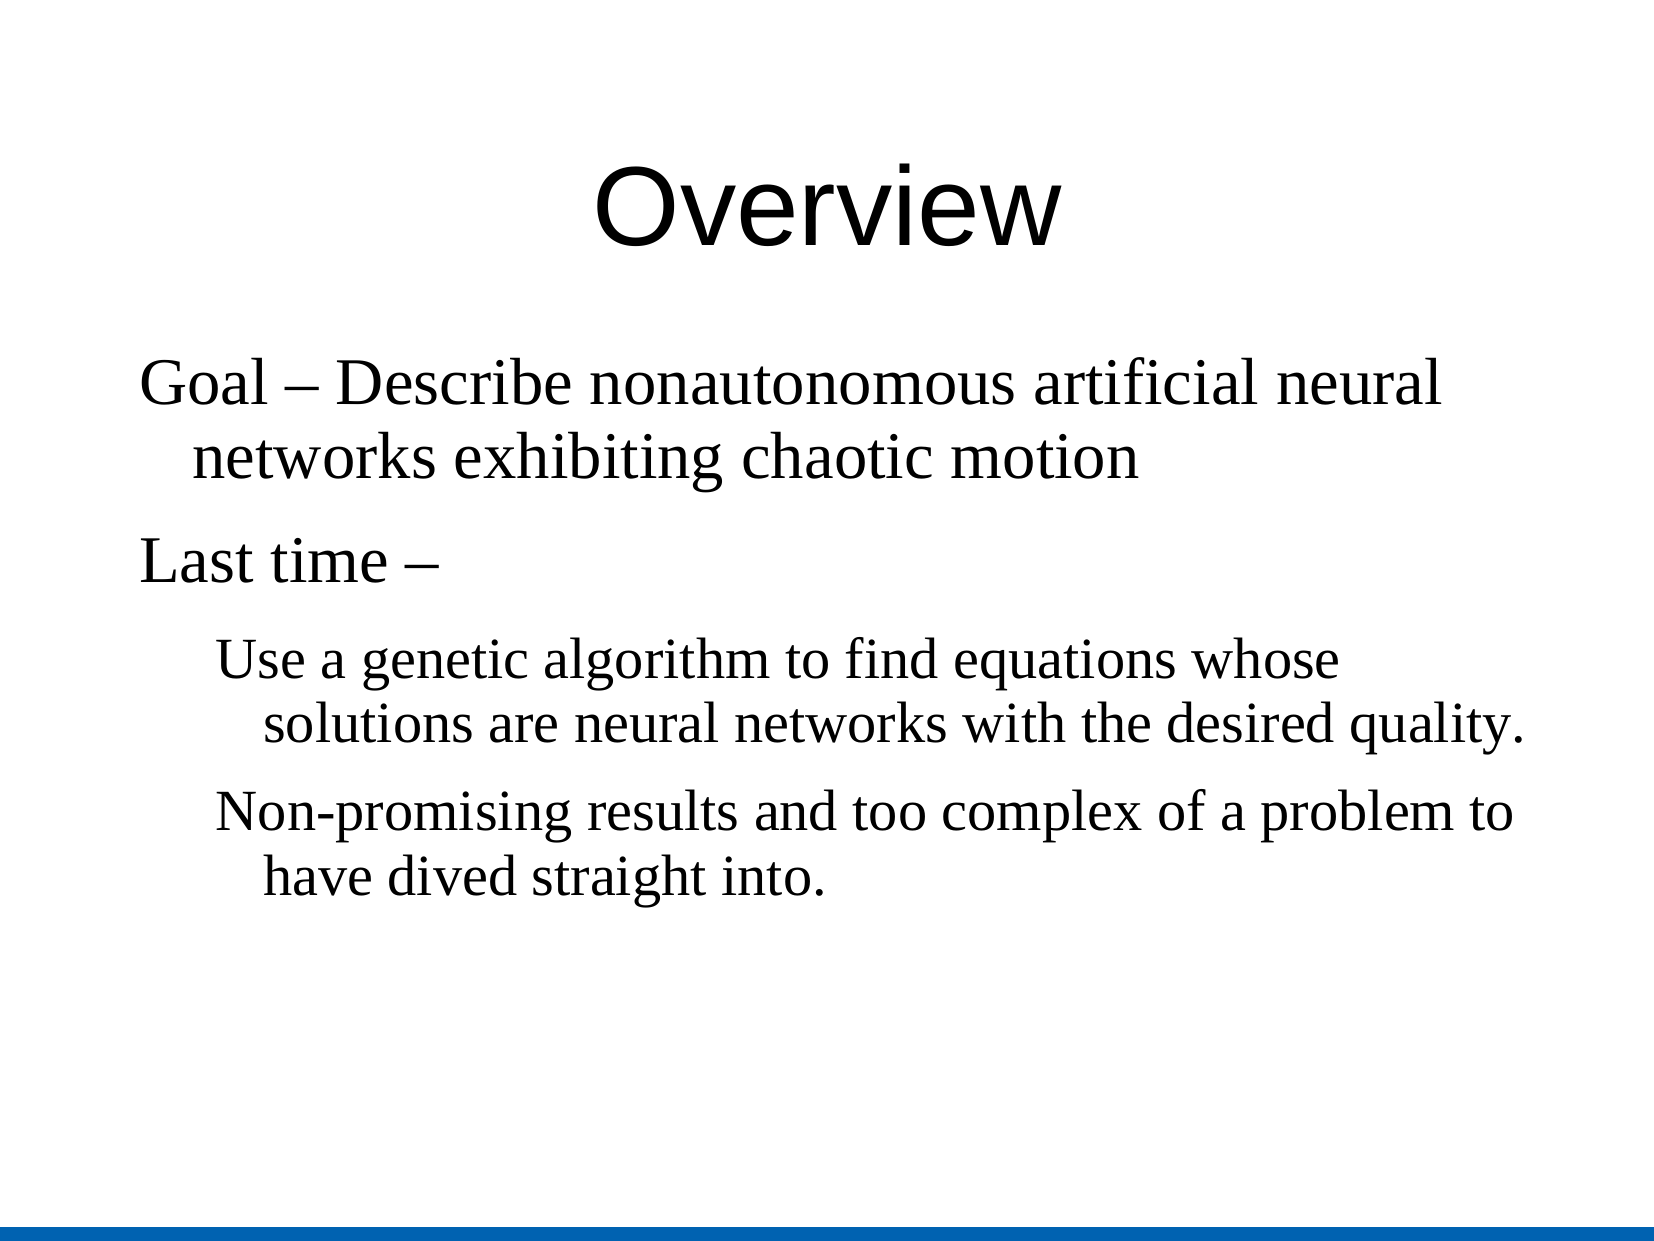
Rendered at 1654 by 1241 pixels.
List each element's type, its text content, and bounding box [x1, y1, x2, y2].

title Overview [121, 102, 1533, 311]
list Goal – Describe nonautonomous artificial neural networks exhibiting chaotic motion Last time – Use a genetic algorithm to find equations whose solutions are neural networks with the desired quality. Non-promising results and too complex of a problem to have dived straight into. [121, 344, 1533, 1127]
